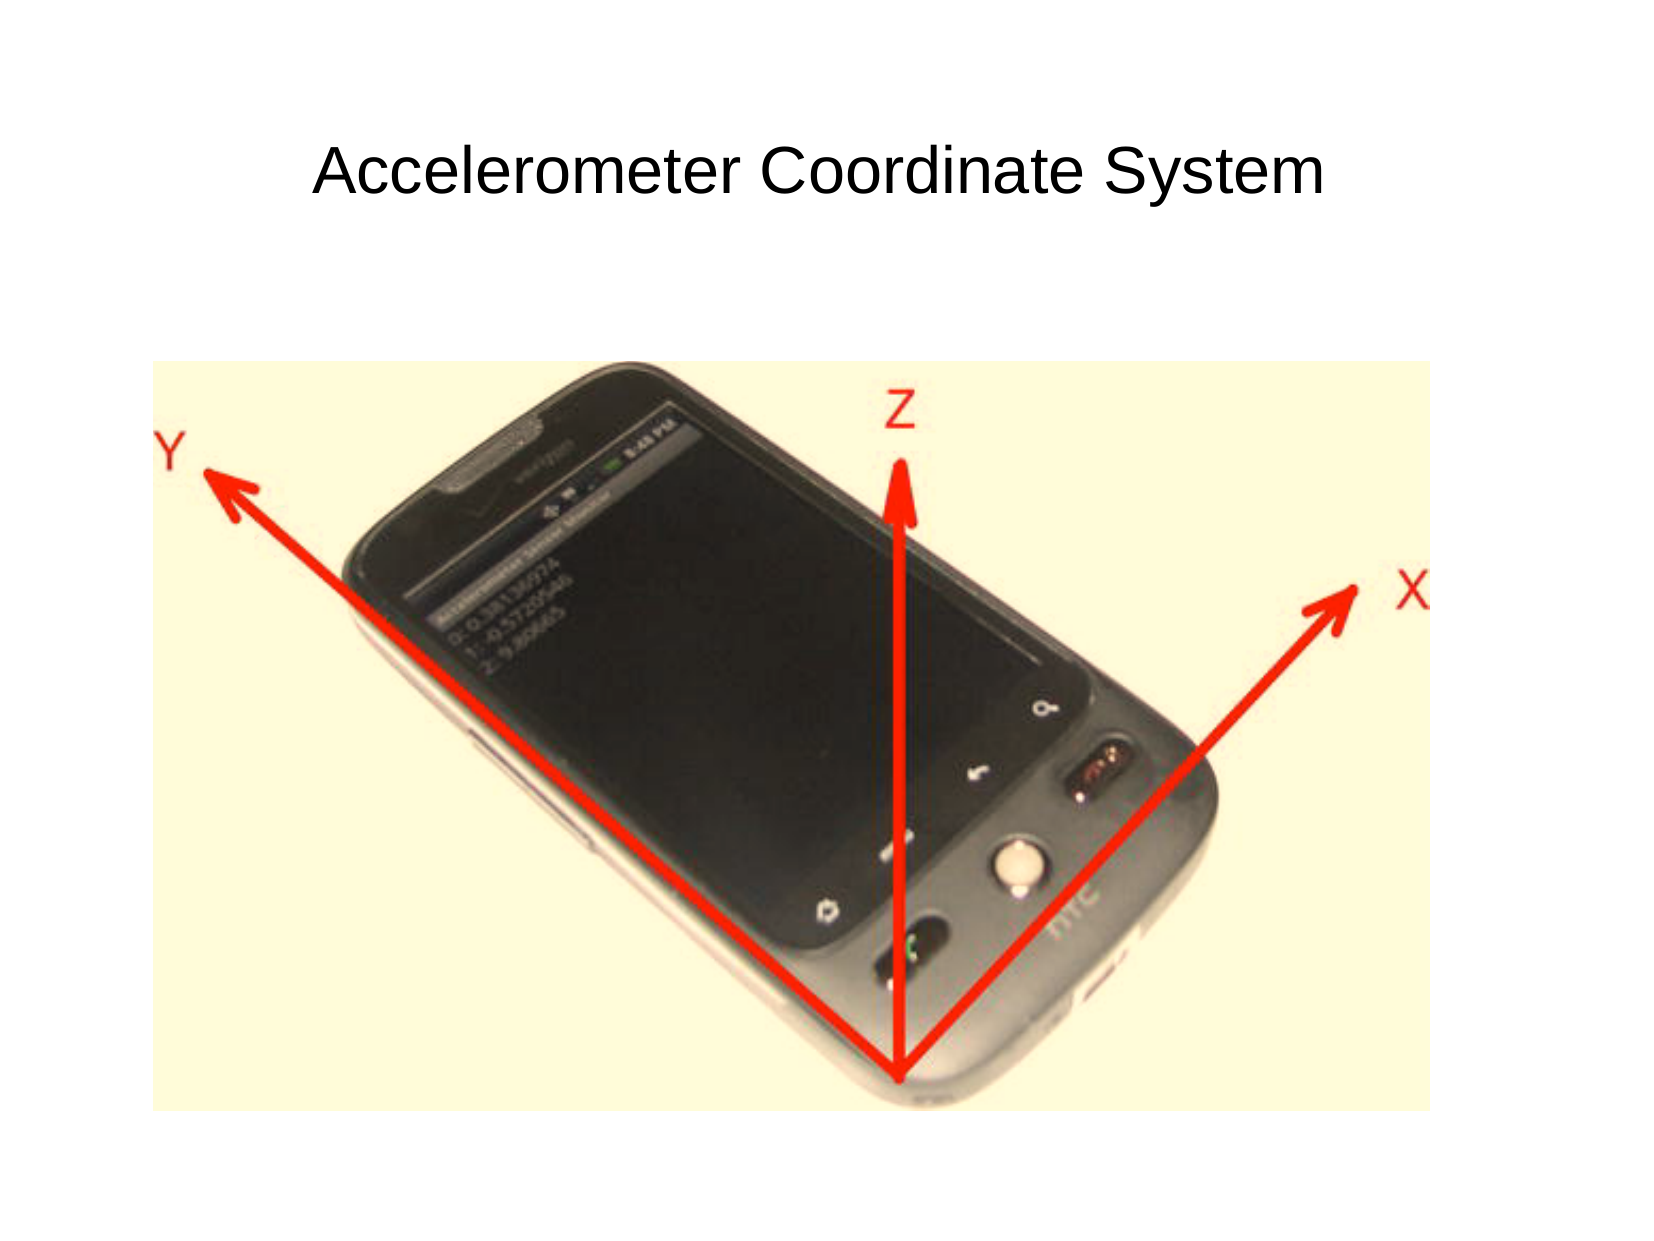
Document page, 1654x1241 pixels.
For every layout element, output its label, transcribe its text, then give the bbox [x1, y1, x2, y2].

picture [153, 361, 1430, 1111]
text_box Accelerometer Coordinate System [92, 65, 1548, 272]
